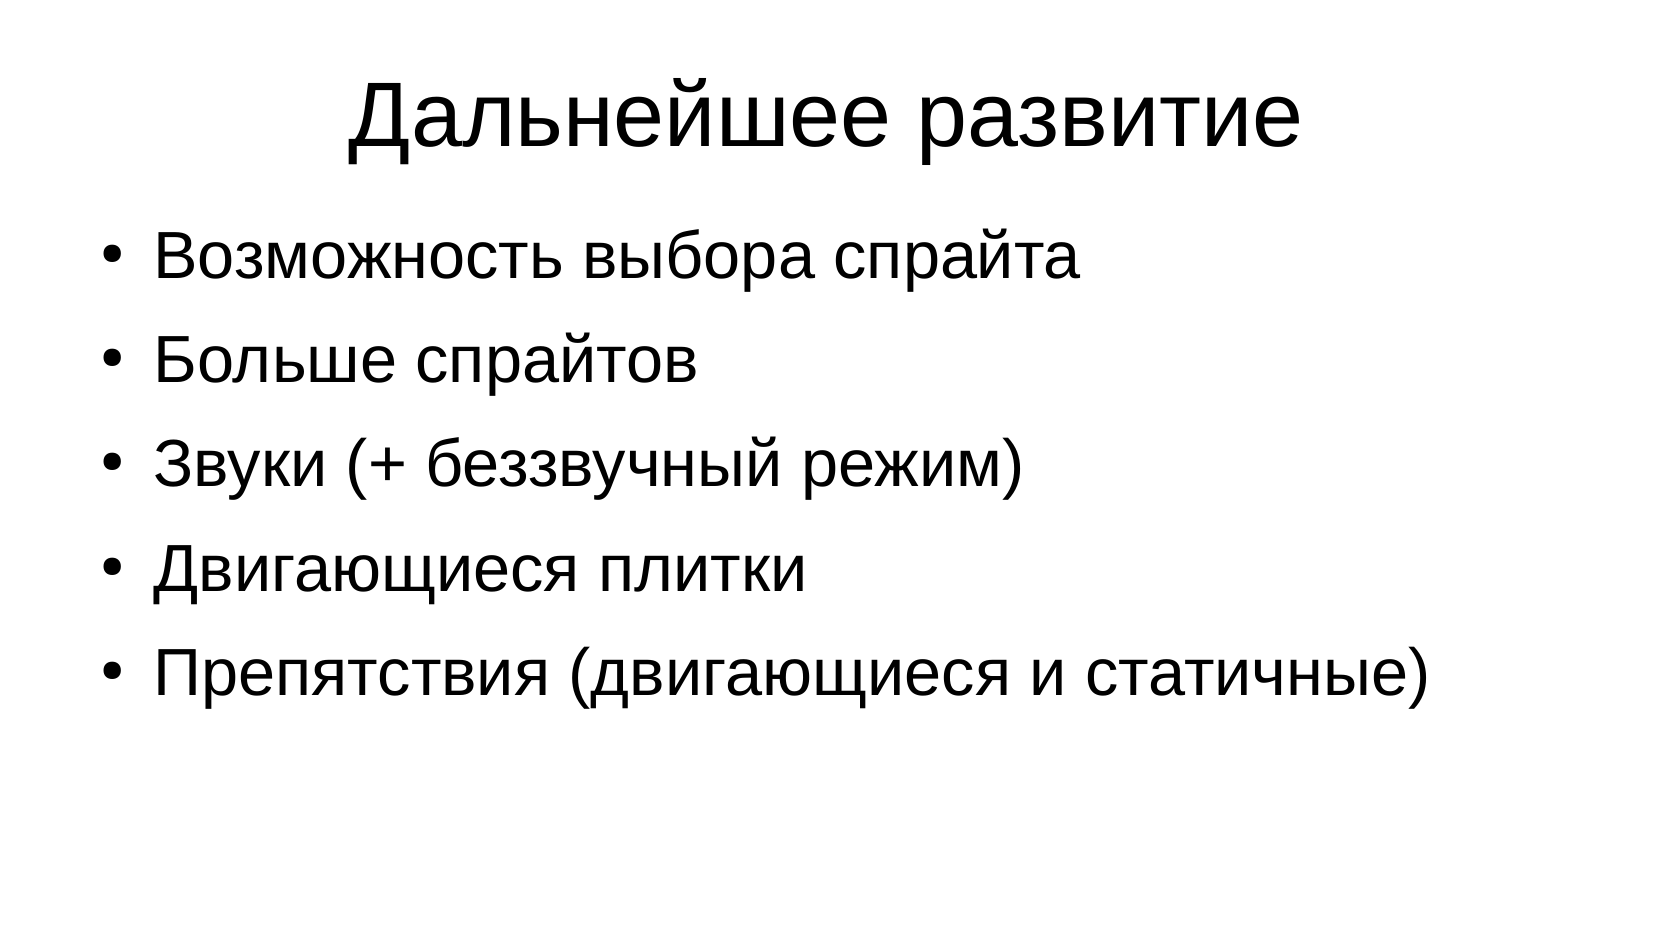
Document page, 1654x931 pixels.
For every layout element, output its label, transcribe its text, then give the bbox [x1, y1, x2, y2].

title Дальнейшее развитие [82, 37, 1571, 193]
list Возможность выбора спрайта Больше спрайтов Звуки (+ беззвучный режим) Двигающиеся плитки Препятствия (двигающиеся и статичные) [82, 217, 1571, 758]
